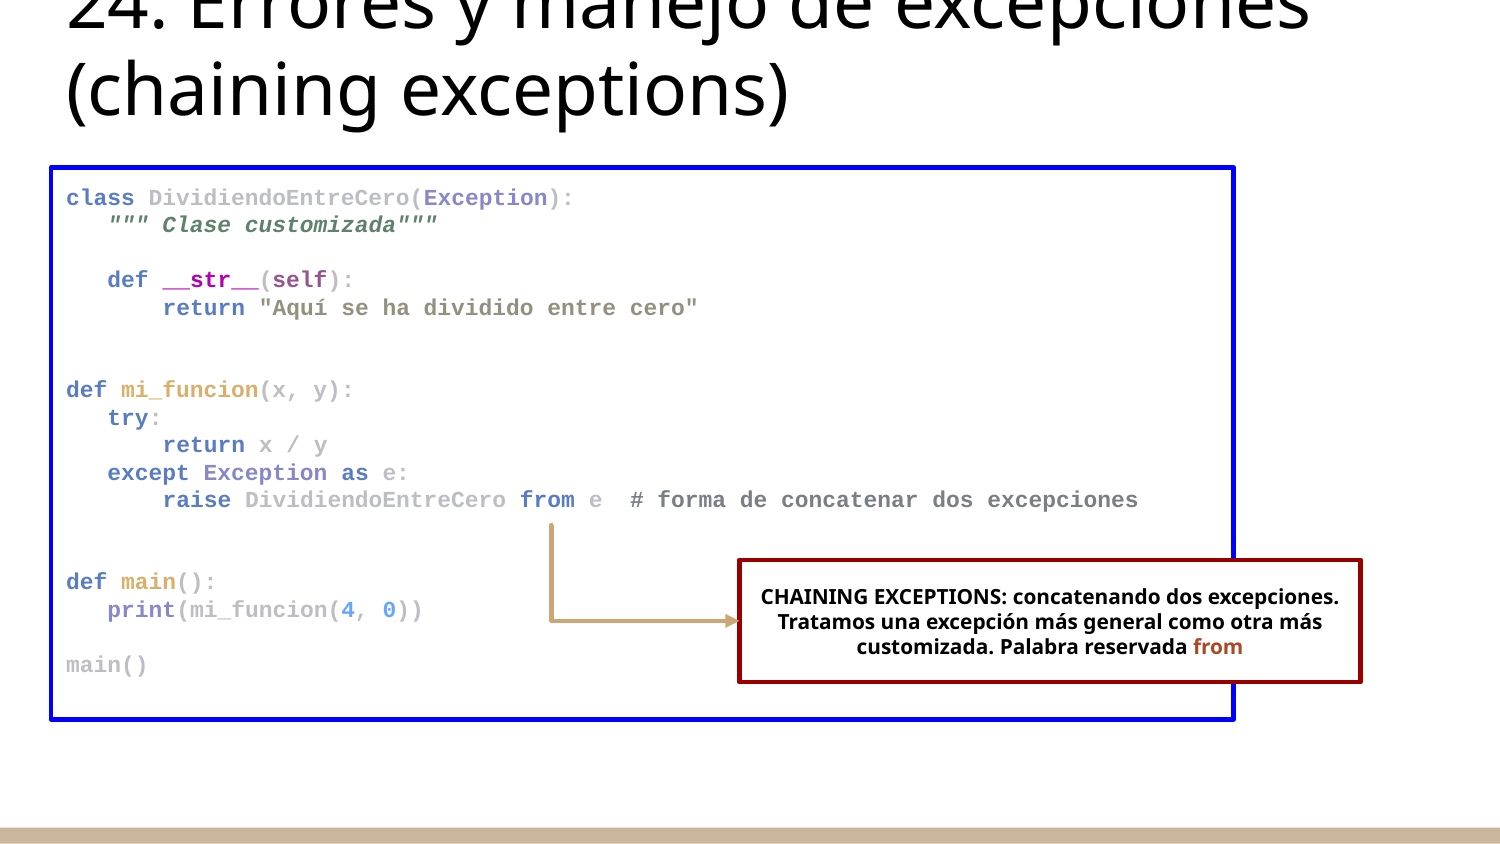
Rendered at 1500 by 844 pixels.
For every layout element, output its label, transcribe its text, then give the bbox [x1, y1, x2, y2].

text_box CHAINING EXCEPTIONS: concatenando dos excepciones. Tratamos una excepción más general como otra más customizada. Palabra reservada from [739, 559, 1361, 682]
text_box class DividiendoEntreCero(Exception): """ Clase customizada""" def __str__(self): return "Aquí se ha dividido entre cero" def mi_funcion(x, y): try: return x / y except Exception as e: raise DividiendoEntreCero from e # forma de concatenar dos excepciones def main(): print(mi_funcion(4, 0)) main() [51, 167, 1234, 720]
title 24. Errores y manejo de excepciones (chaining exceptions) [51, 8, 1449, 146]
